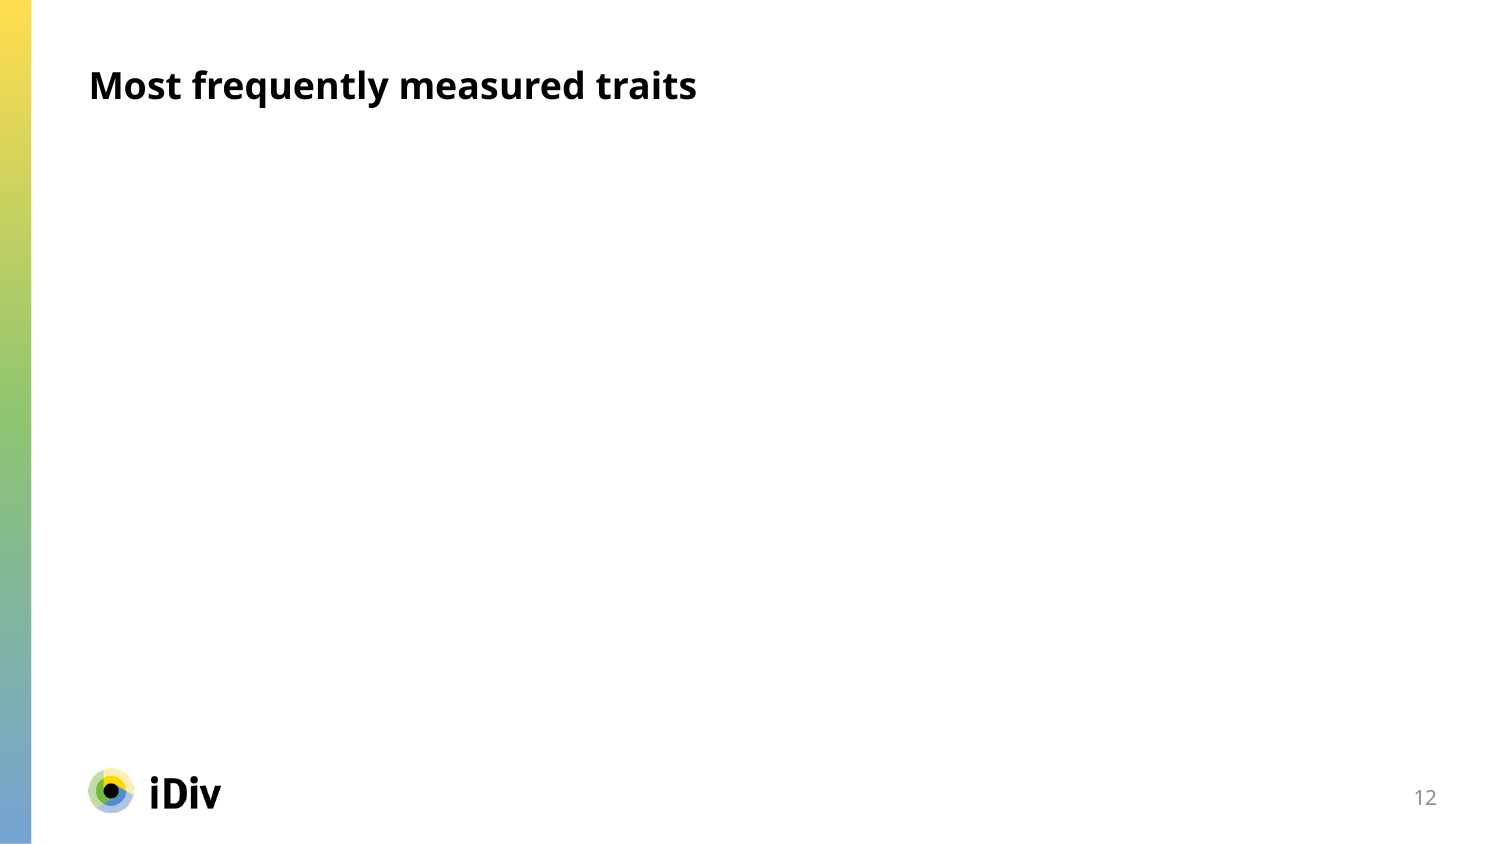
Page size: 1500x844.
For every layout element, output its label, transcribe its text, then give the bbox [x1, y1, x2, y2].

picture [0, 0, 1500, 844]
slide_number 6 [1240, 767, 1437, 813]
list Most frequently measured traits [88, 61, 1437, 157]
